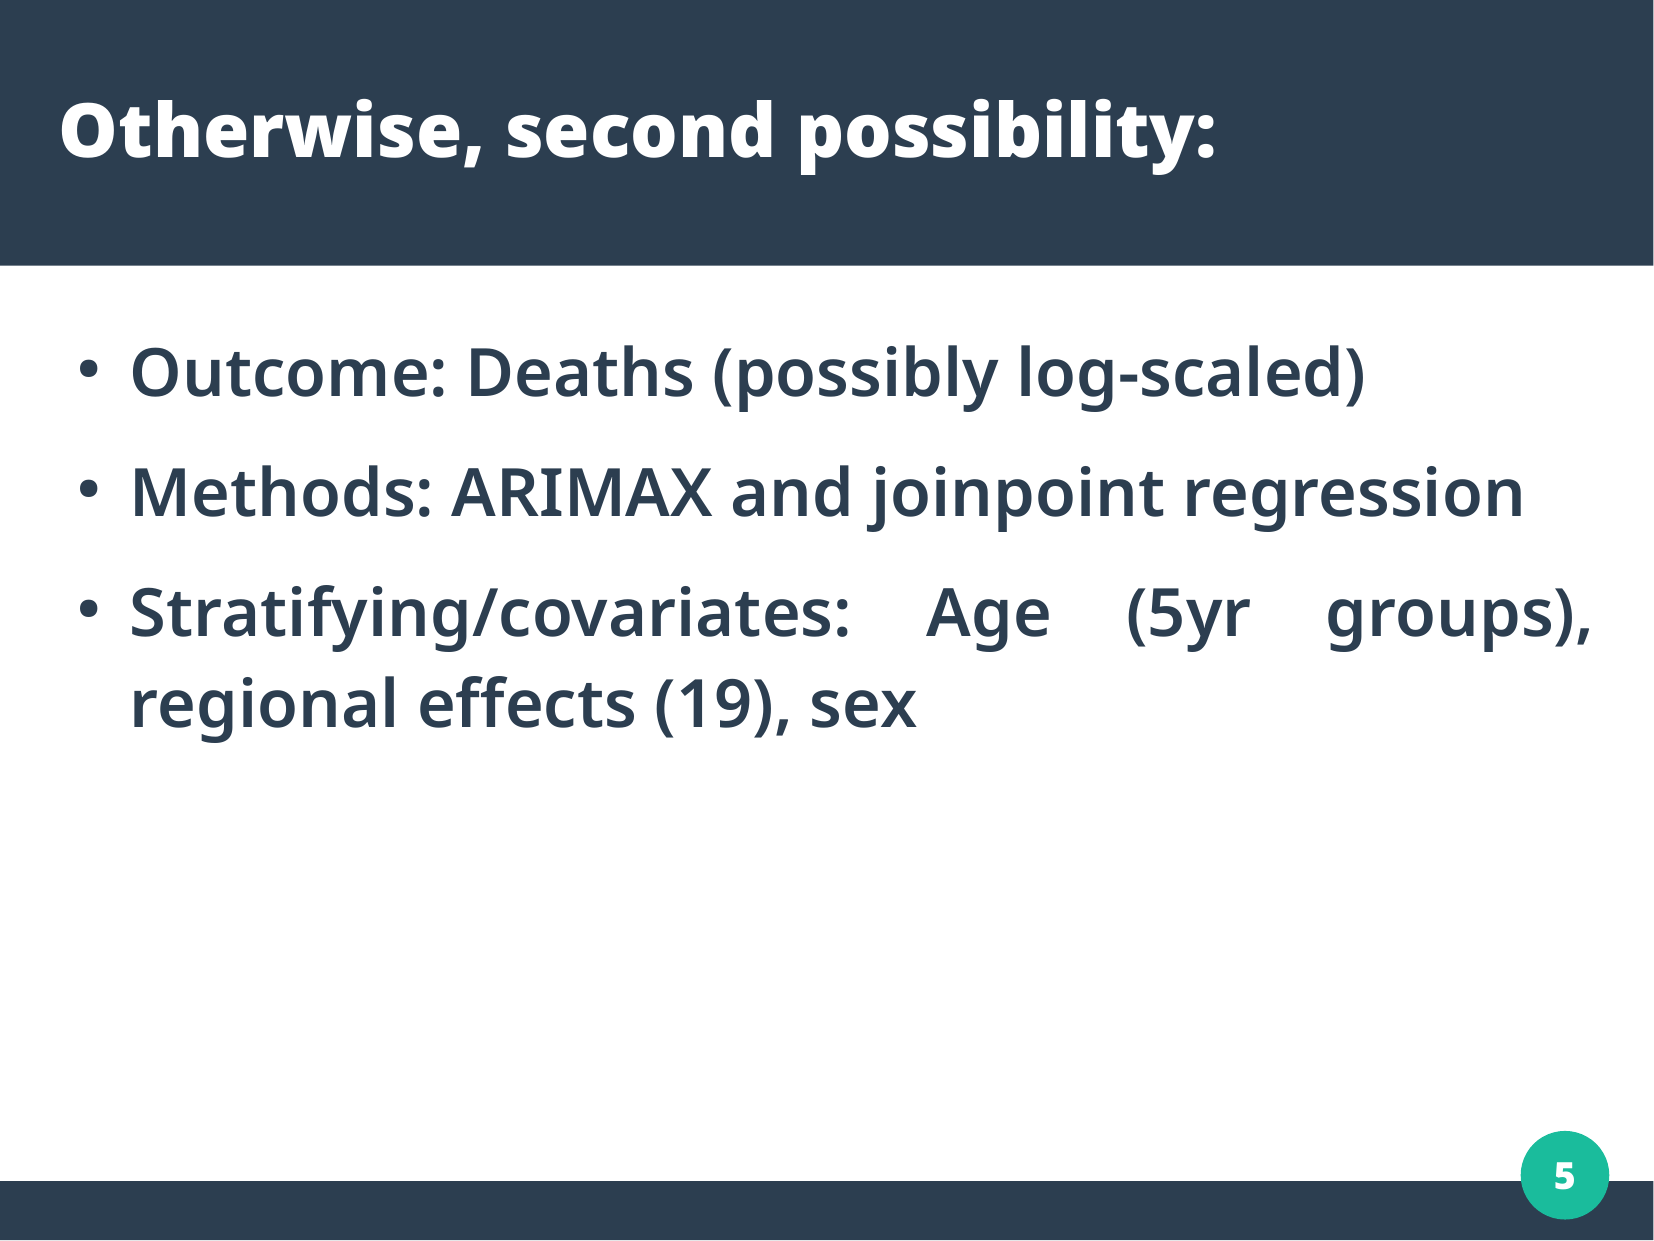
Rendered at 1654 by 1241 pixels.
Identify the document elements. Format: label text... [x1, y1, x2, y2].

title Otherwise, second possibility: [59, 49, 1595, 207]
list Outcome: Deaths (possibly log-scaled) Methods: ARIMAX and joinpoint regression Stratifying/covariates: Age (5yr groups), regional effects (19), sex [59, 324, 1595, 1152]
